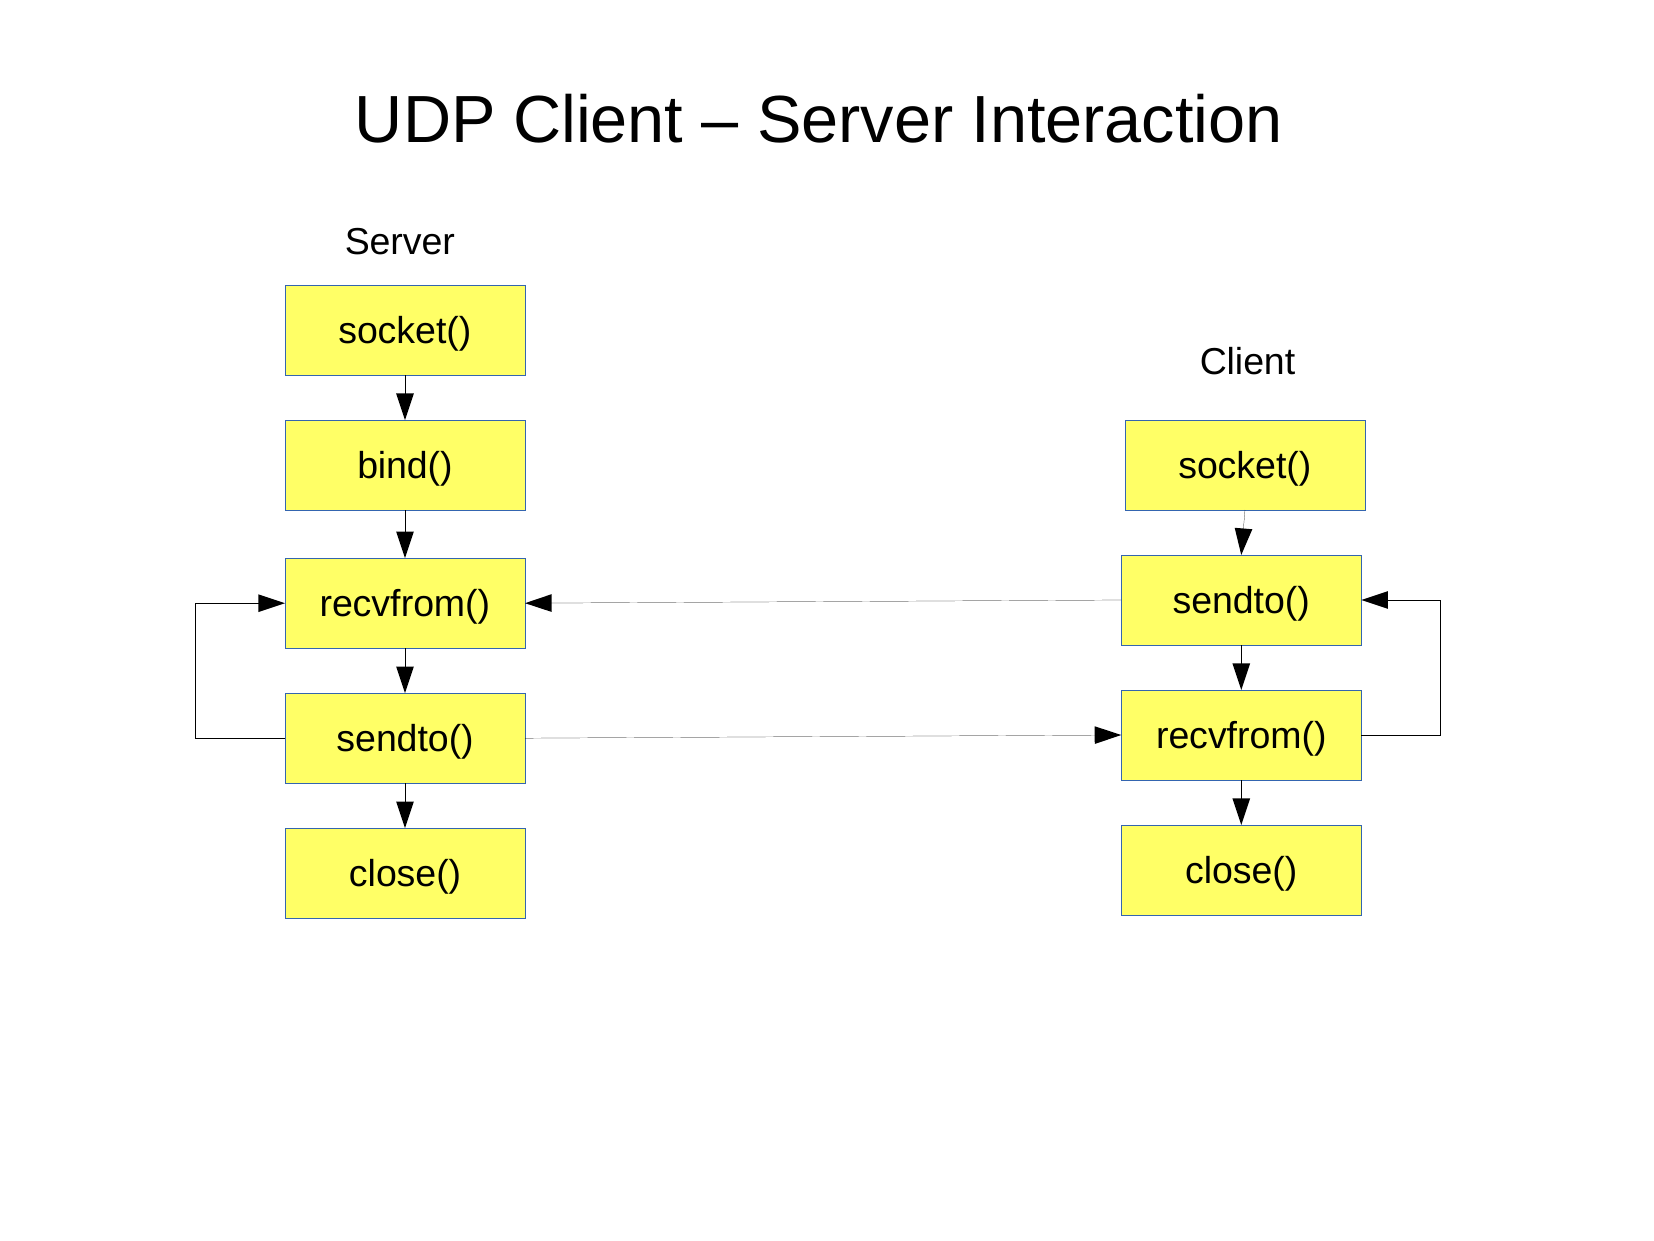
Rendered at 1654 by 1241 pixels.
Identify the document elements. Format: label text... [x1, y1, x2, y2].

text_box recvfrom() [1121, 690, 1362, 781]
text_box socket() [1125, 420, 1366, 511]
text_box socket() [285, 285, 526, 376]
text_box recvfrom() [285, 558, 526, 649]
text_box close() [285, 828, 526, 919]
text_box bind() [285, 420, 526, 511]
text_box UDP Client – Server Interaction [340, 75, 1314, 165]
text_box sendto() [1121, 555, 1362, 646]
text_box sendto() [285, 693, 526, 784]
text_box Client [1185, 333, 1321, 391]
text_box Server [330, 213, 481, 271]
text_box close() [1121, 825, 1362, 916]
